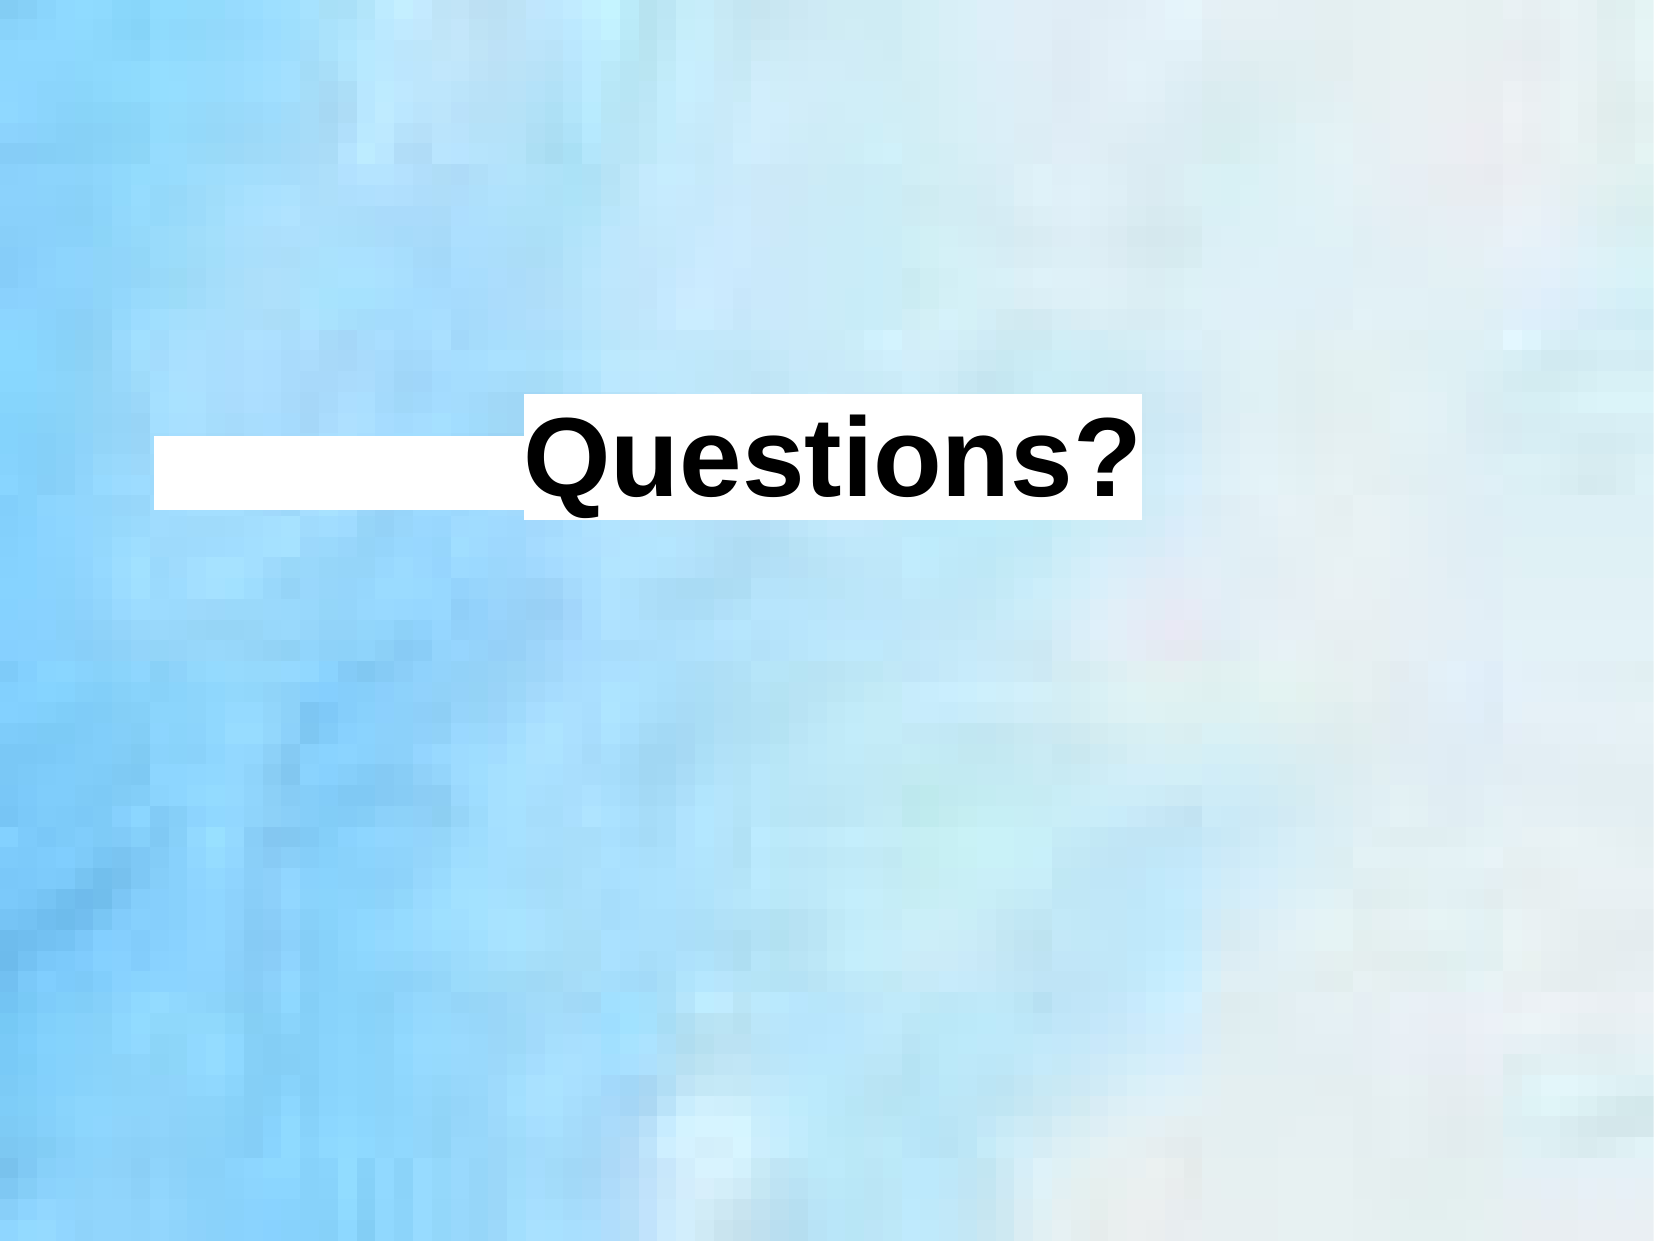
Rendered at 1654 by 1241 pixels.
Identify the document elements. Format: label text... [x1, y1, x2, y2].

picture [0, 0, 1654, 1241]
list Questions? [82, 290, 1571, 1010]
